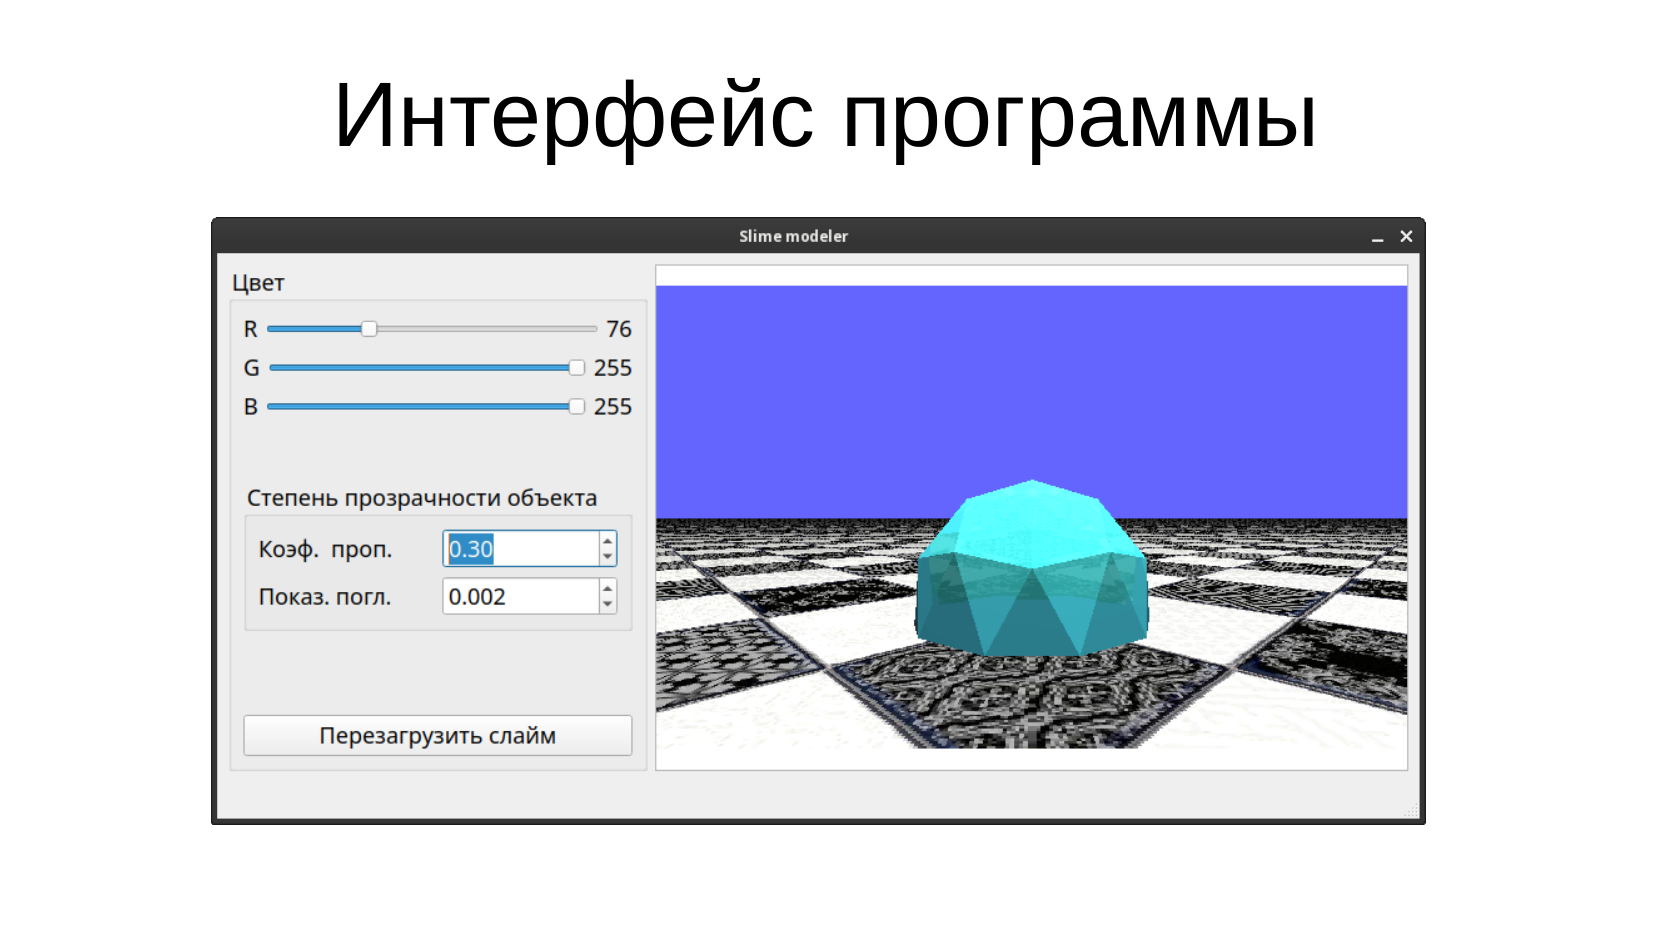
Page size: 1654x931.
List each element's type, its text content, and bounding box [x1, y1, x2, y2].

title Интерфейс программы [82, 37, 1571, 193]
picture [211, 217, 1426, 826]
